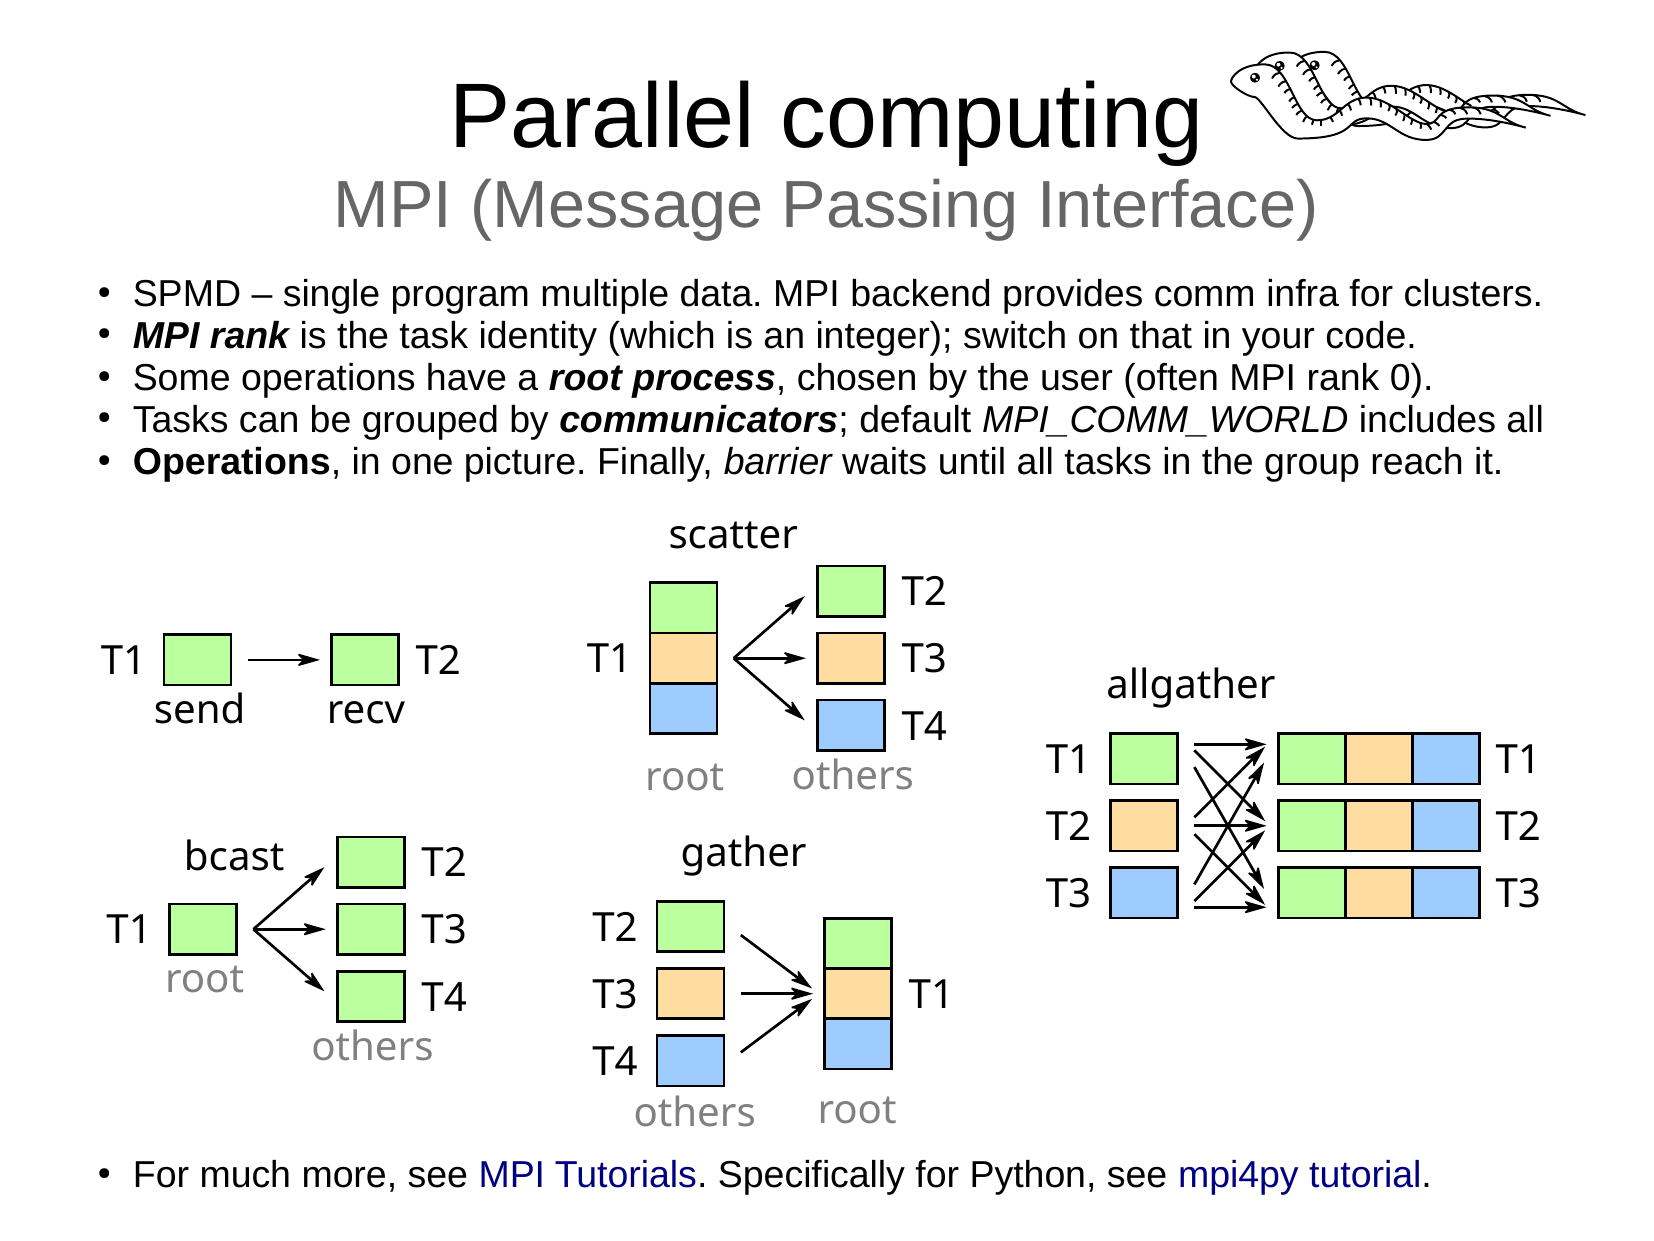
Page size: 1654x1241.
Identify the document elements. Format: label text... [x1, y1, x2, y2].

text_box SPMD – single program multiple data. MPI backend provides comm infra for clusters. MPI rank is the task identity (which is an integer); switch on that in your code. Some operations have a root process, chosen by the user (often MPI rank 0). Tasks can be grouped by communicators; default MPI_COMM_WORLD includes all Operations, in one picture. Finally, barrier waits until all tasks in the group reach it. For much more, see MPI Tutorials. Specifically for Python, see mpi4py tutorial. [82, 222, 1561, 1204]
picture [1230, 50, 1586, 141]
title Parallel computing MPI (Message Passing Interface) [82, 49, 1571, 257]
picture [575, 510, 961, 802]
picture [581, 825, 966, 1139]
picture [1035, 657, 1554, 931]
picture [95, 825, 481, 1072]
picture [90, 622, 473, 736]
